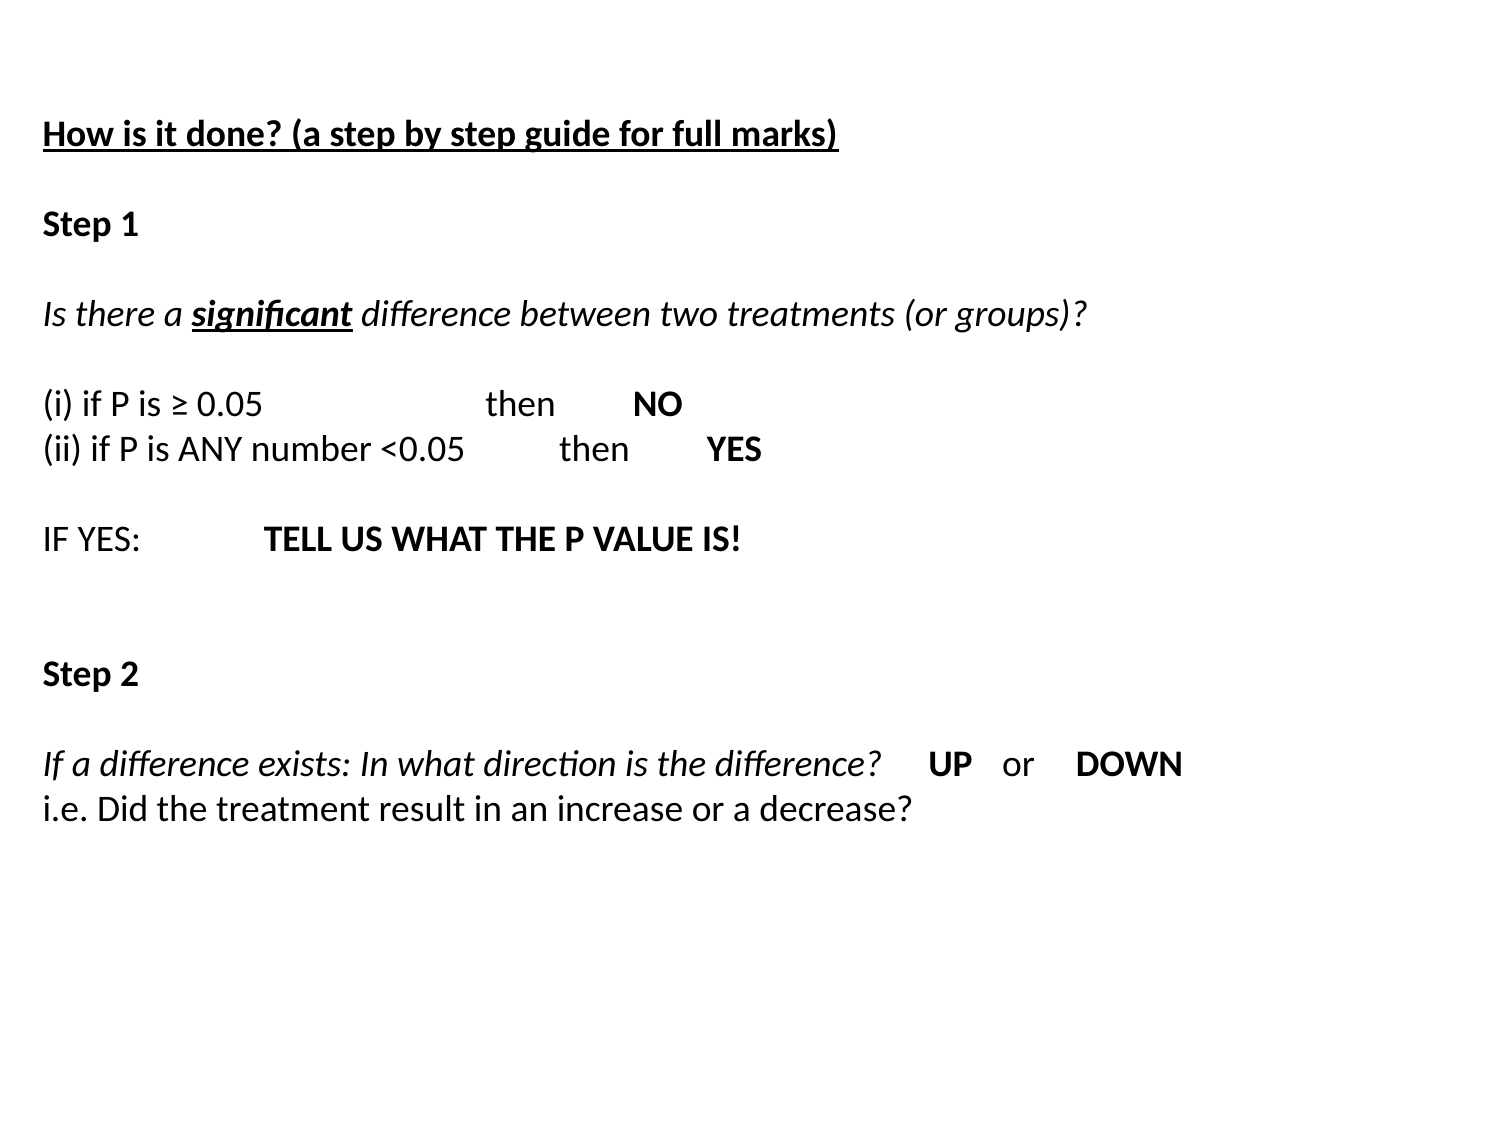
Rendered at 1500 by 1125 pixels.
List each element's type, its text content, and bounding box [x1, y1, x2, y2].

text_box How is it done? (a step by step guide for full marks) Step 1 Is there a significant difference between two treatments (or groups)? (i) if P is ≥ 0.05 then NO (ii) if P is ANY number <0.05 then YES IF YES: TELL US WHAT THE P VALUE IS! Step 2 If a difference exists: In what direction is the difference? UP or DOWN i.e. Did the treatment result in an increase or a decrease? [27, 101, 1481, 927]
